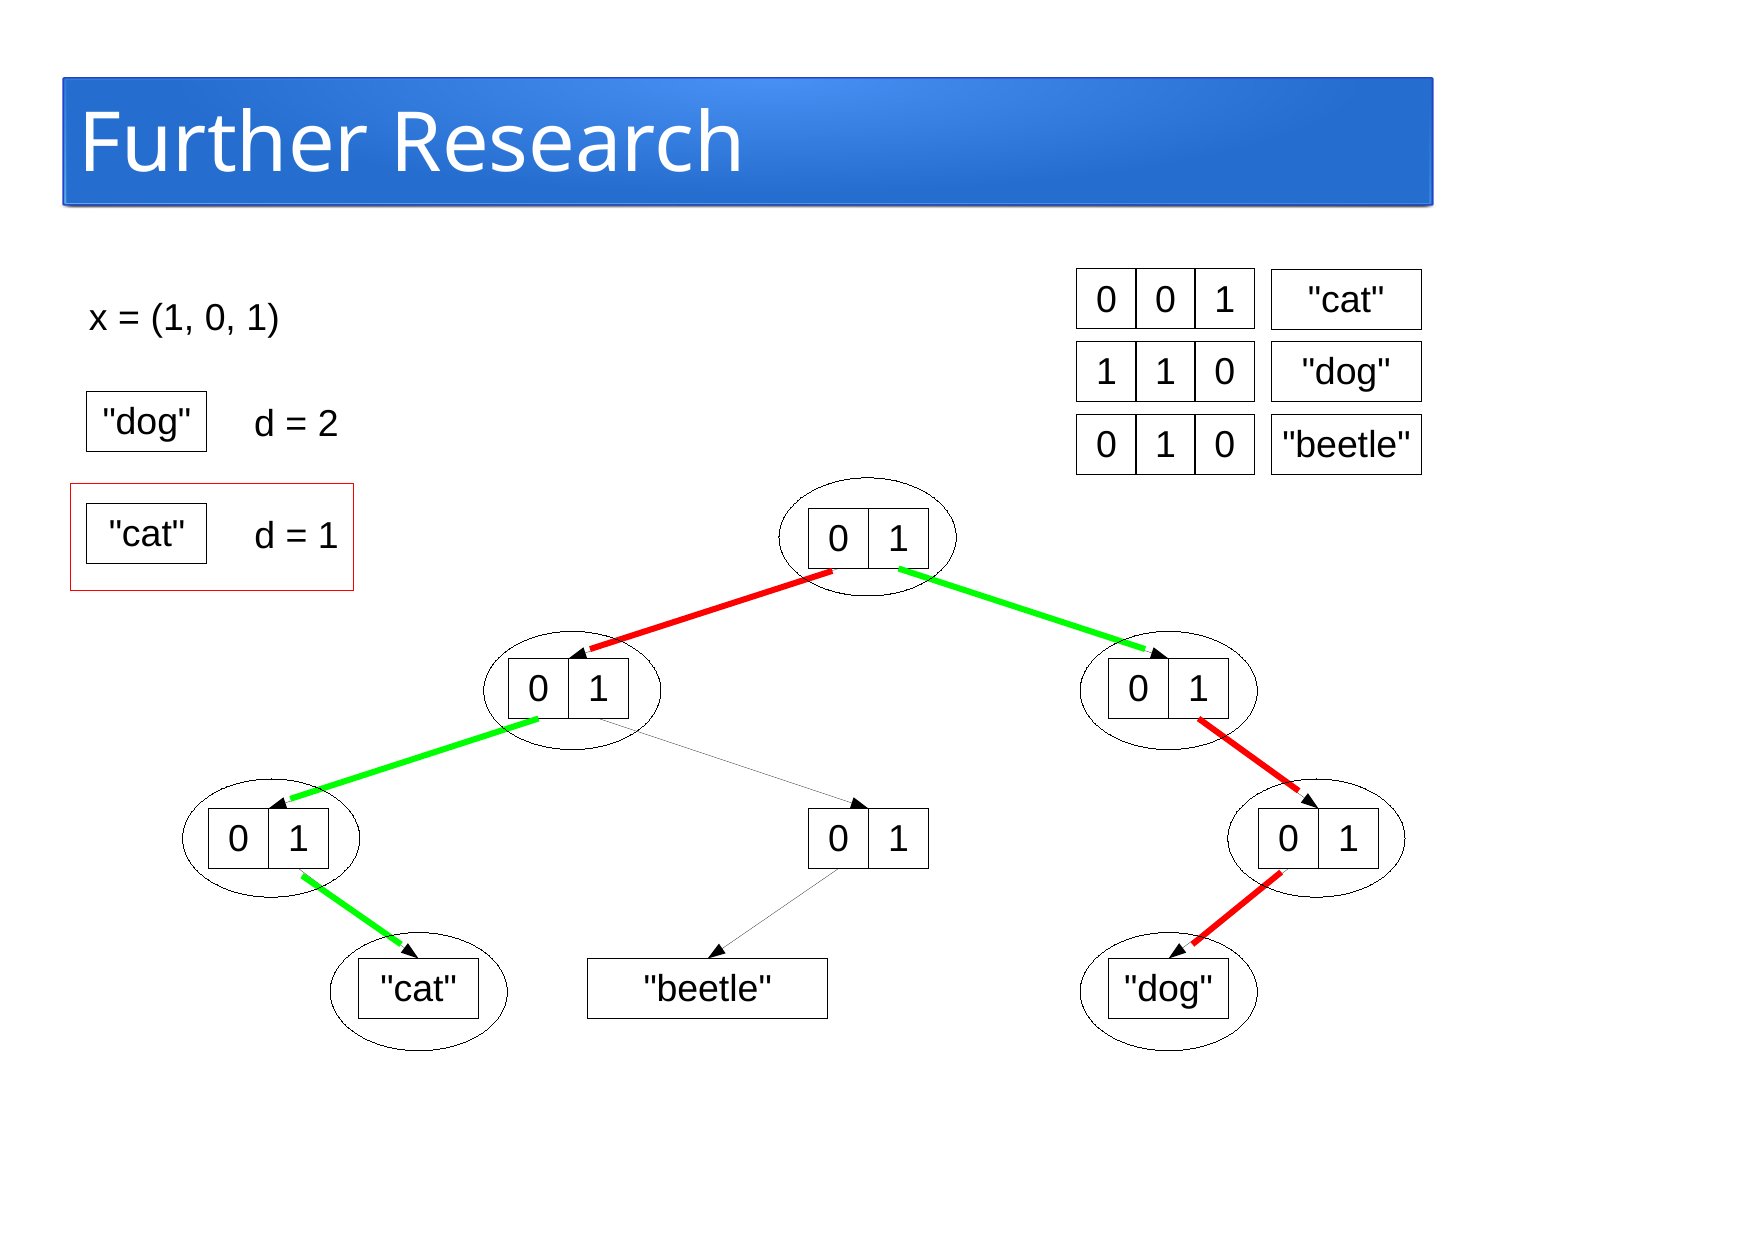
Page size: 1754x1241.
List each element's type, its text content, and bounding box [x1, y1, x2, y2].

text_box 0 [1194, 341, 1255, 402]
text_box d = 1 [239, 507, 353, 565]
text_box 1 [1135, 414, 1194, 475]
text_box 0 [809, 509, 868, 568]
picture [58, 77, 1439, 209]
text_box "dog" [86, 391, 207, 452]
text_box 1 [268, 809, 328, 868]
text_box 0 [209, 809, 268, 868]
text_box d = 2 [239, 395, 354, 452]
text_box 1 [1318, 809, 1378, 868]
text_box "cat" [86, 503, 207, 564]
text_box 1 [568, 659, 628, 718]
text_box "dog" [1108, 958, 1229, 1019]
text_box 1 [1135, 341, 1194, 402]
text_box 0 [809, 809, 868, 868]
text_box 1 [868, 509, 928, 568]
text_box "cat" [1271, 269, 1422, 330]
text_box 1 [1194, 268, 1255, 329]
text_box "dog" [1271, 341, 1422, 402]
text_box 1 [868, 809, 928, 868]
text_box x = (1, 0, 1) [74, 288, 295, 346]
title Further Research [78, 80, 1429, 198]
text_box 0 [1109, 659, 1168, 718]
text_box 0 [509, 659, 568, 718]
text_box "cat" [358, 958, 479, 1019]
text_box 1 [1168, 659, 1228, 718]
text_box 0 [1259, 809, 1318, 868]
text_box 1 [1076, 341, 1135, 402]
text_box 0 [1076, 414, 1135, 475]
text_box "beetle" [1271, 414, 1422, 475]
text_box 0 [1076, 268, 1135, 329]
text_box 0 [1135, 268, 1194, 329]
text_box "beetle" [587, 958, 828, 1019]
text_box 0 [1194, 414, 1255, 475]
